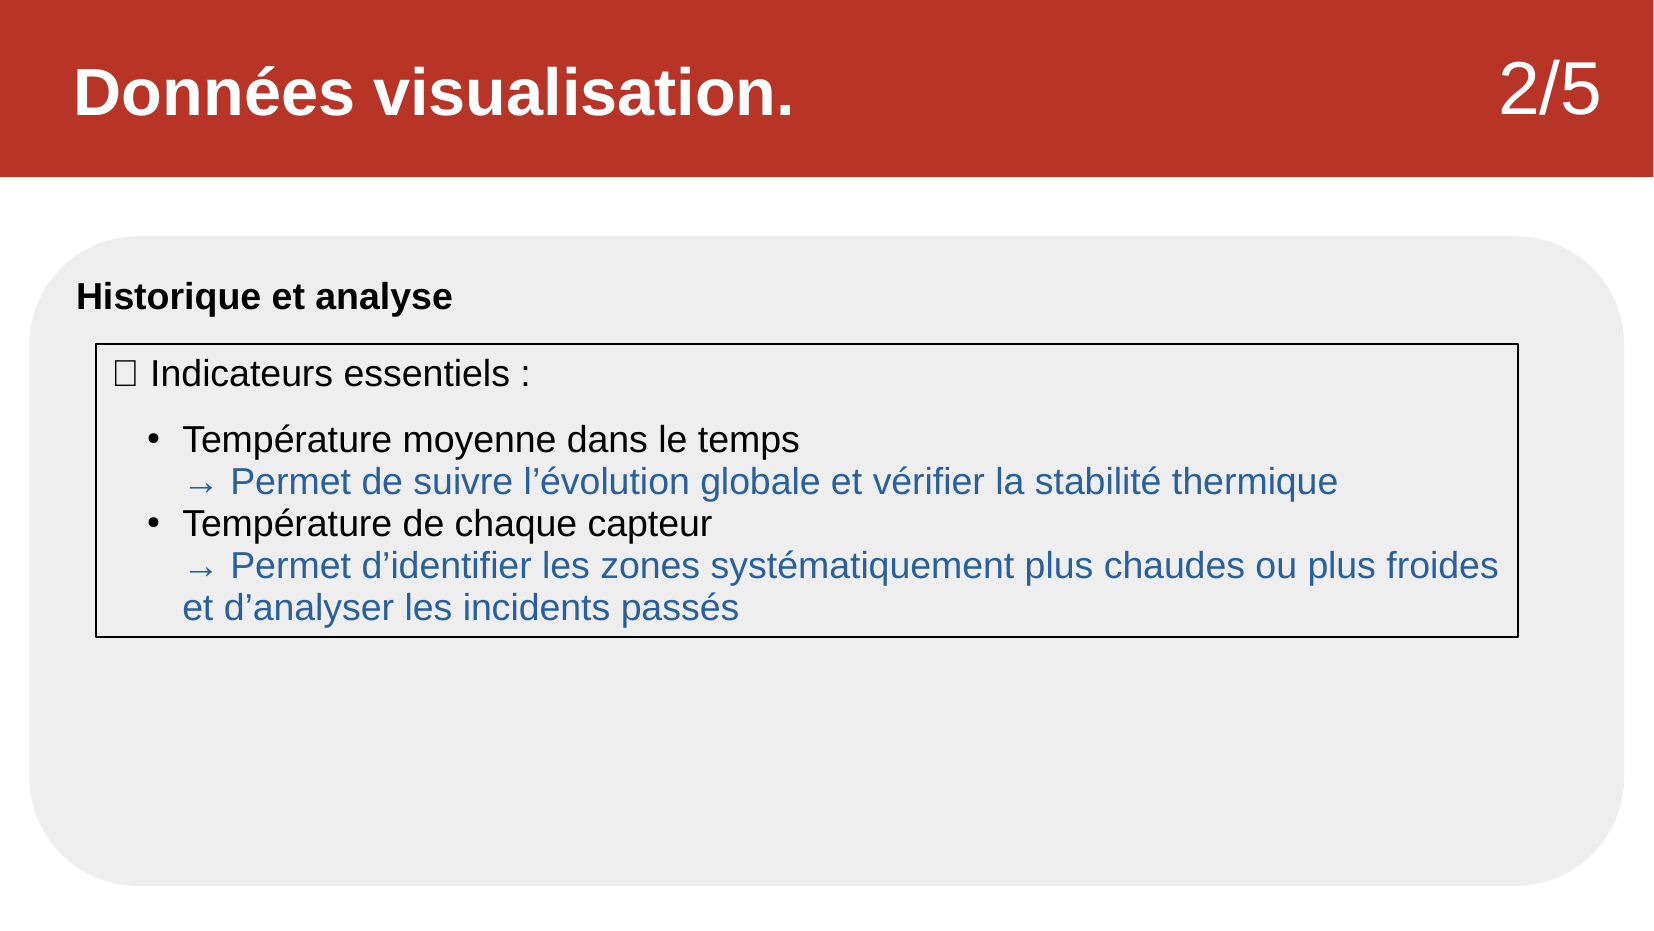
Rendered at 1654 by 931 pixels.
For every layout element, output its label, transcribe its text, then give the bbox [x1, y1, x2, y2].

text_box [1625, 0, 1654, 178]
text_box Données visualisation. [59, 47, 945, 138]
text_box [0, 0, 1476, 178]
text_box 📌 Indicateurs essentiels : Température moyenne dans le temps → Permet de suivre l’évolution globale et vérifier la stabilité thermique Température de chaque capteur → Permet d’identifier les zones systématiquement plus chaudes ou plus froides et d’analyser les incidents passés [95, 344, 1518, 637]
text_box 2/5 [1476, 0, 1625, 178]
text_box Historique et analyse [29, 236, 1625, 886]
